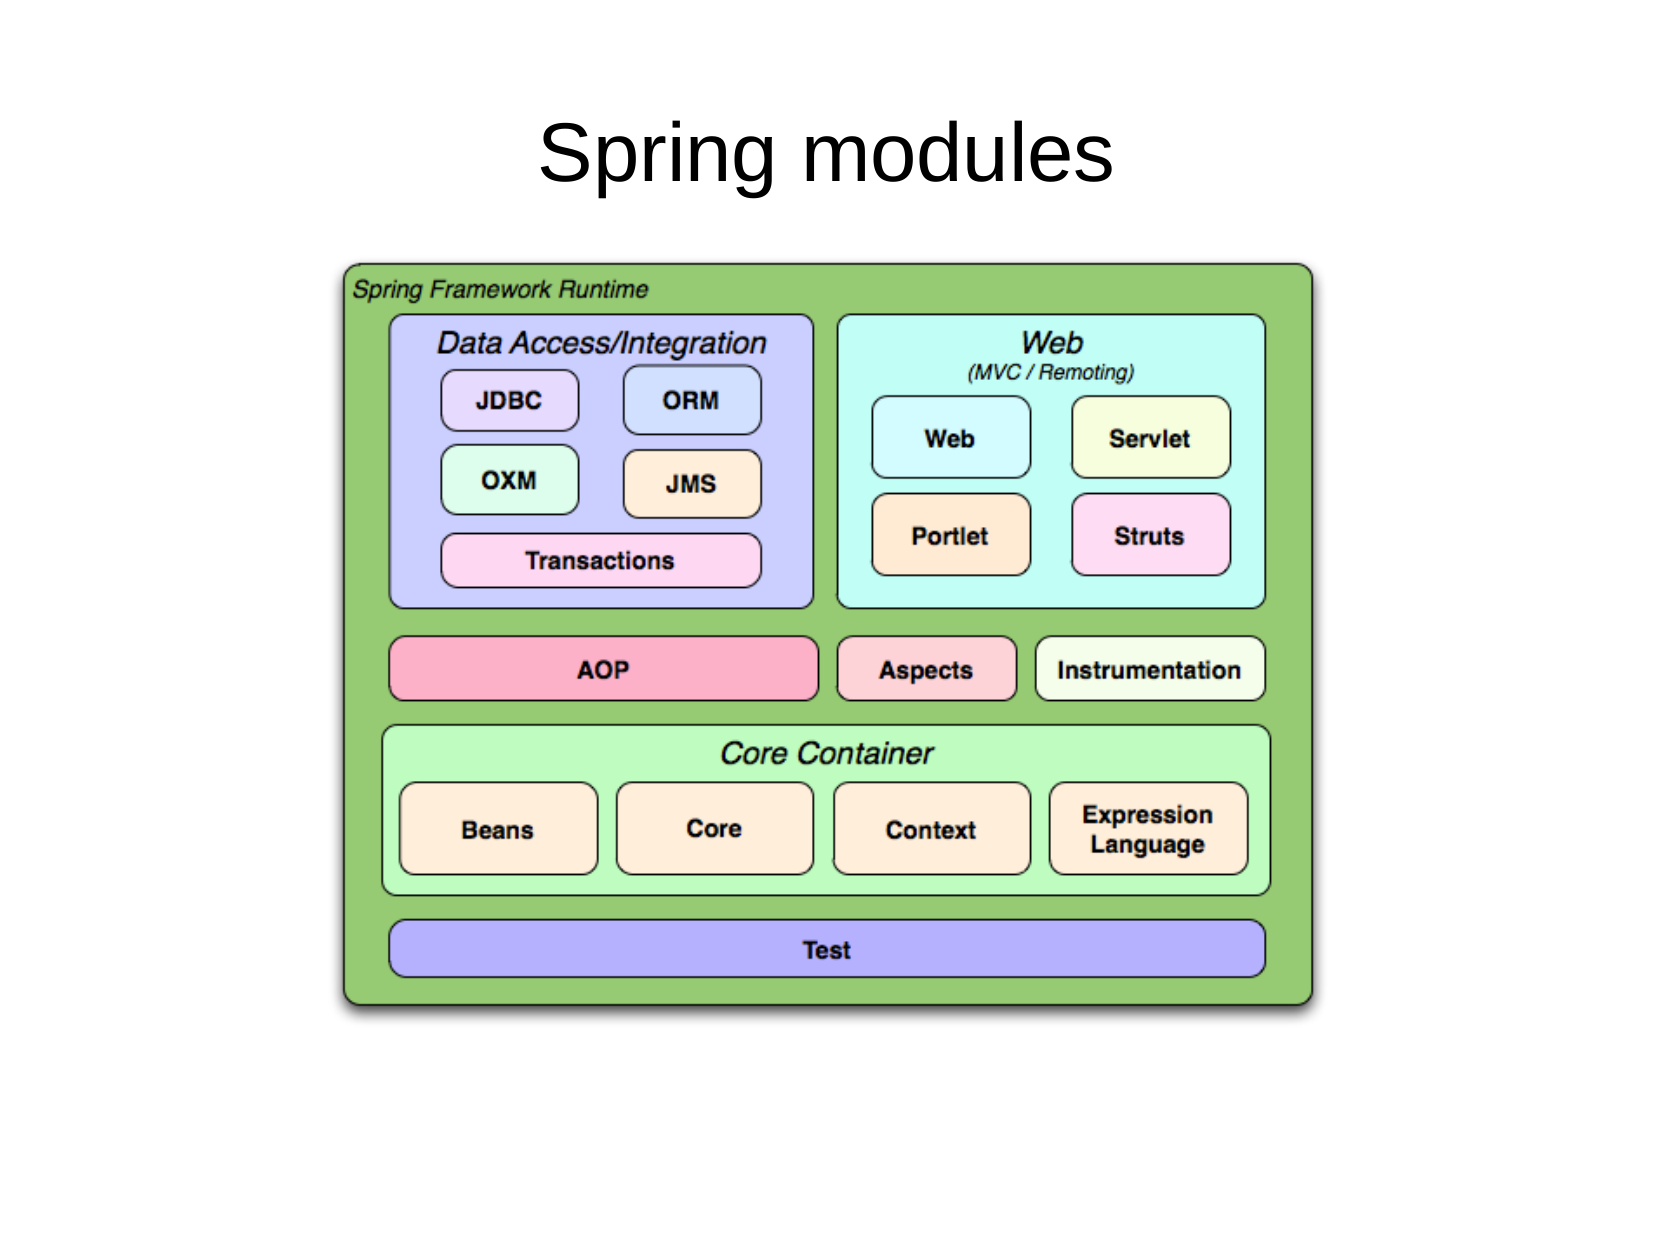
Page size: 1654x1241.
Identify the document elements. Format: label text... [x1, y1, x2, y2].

title Spring modules [82, 49, 1571, 257]
picture [300, 257, 1336, 1034]
